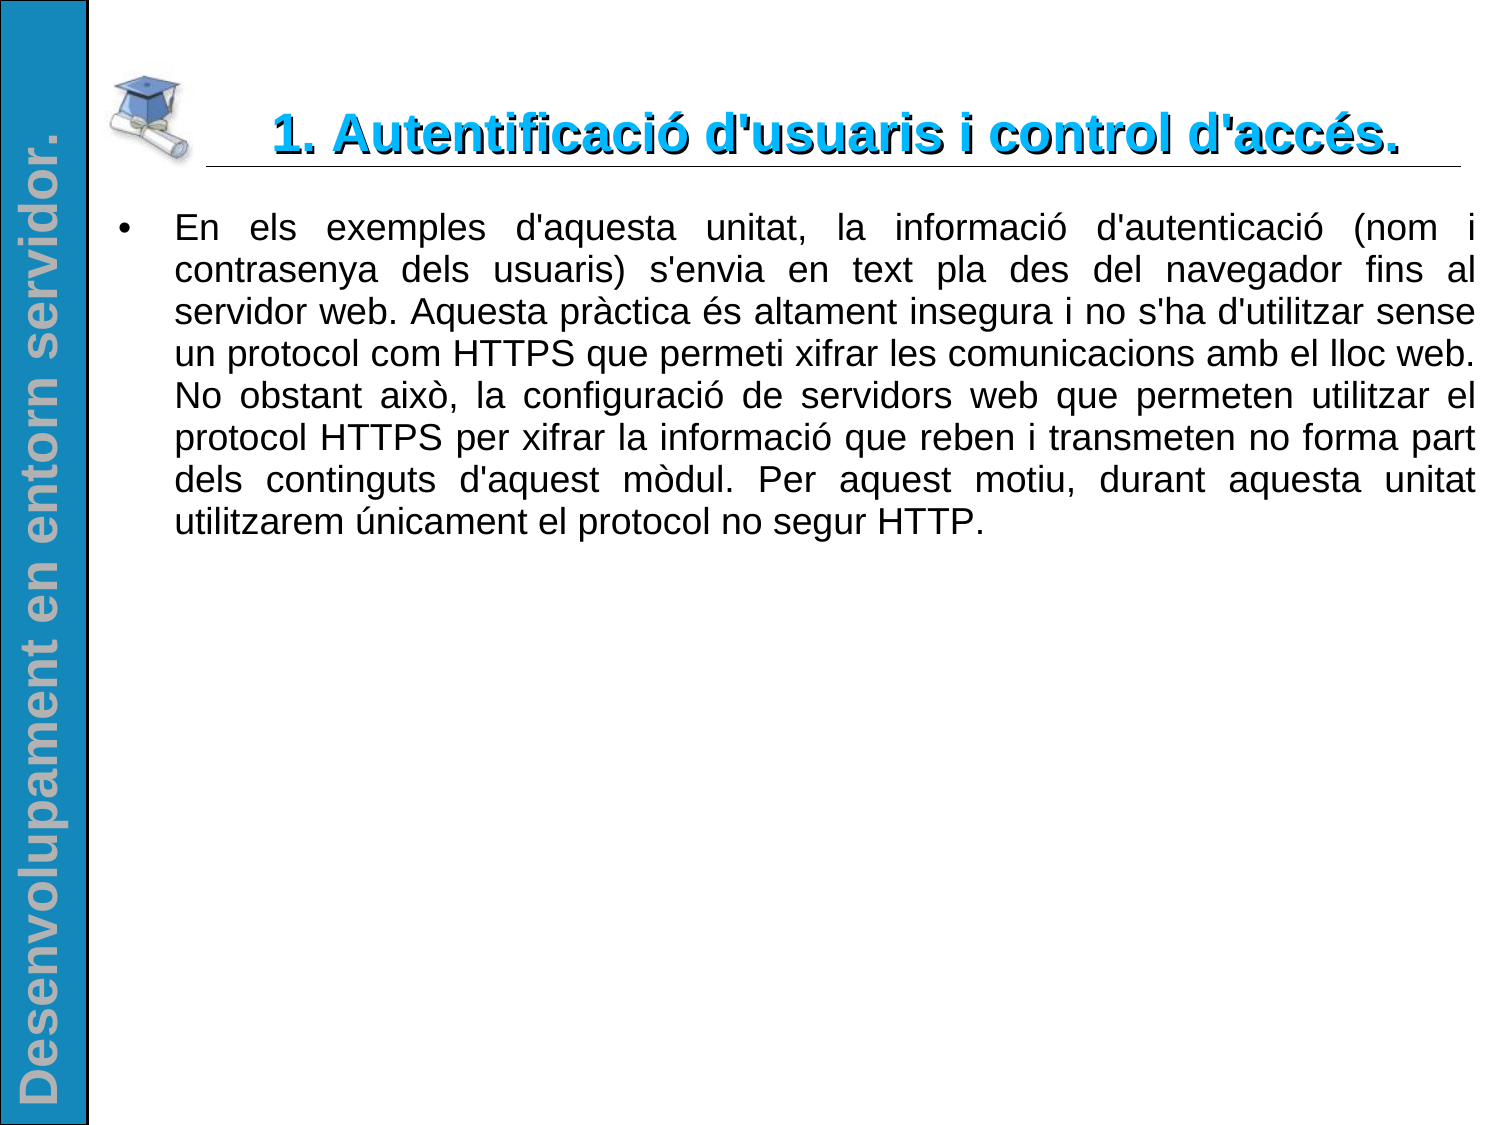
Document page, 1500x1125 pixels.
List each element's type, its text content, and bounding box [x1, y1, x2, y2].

list En els exemples d'aquesta unitat, la informació d'autenticació (nom i contrasenya dels usuaris) s'envia en text pla des del navegador fins al servidor web. Aquesta pràctica és altament insegura i no s'ha d'utilitzar sense un protocol com HTTPS que permeti xifrar les comunicacions amb el lloc web. No obstant això, la configuració de servidors web que permeten utilitzar el protocol HTTPS per xifrar la informació que reben i transmeten no forma part dels continguts d'aquest mòdul. Per aquest motiu, durant aquesta unitat utilitzarem únicament el protocol no segur HTTP. [118, 206, 1477, 1063]
picture [93, 61, 206, 174]
title 1. Autentificació d'usuaris i control d'accés. [206, 88, 1447, 178]
